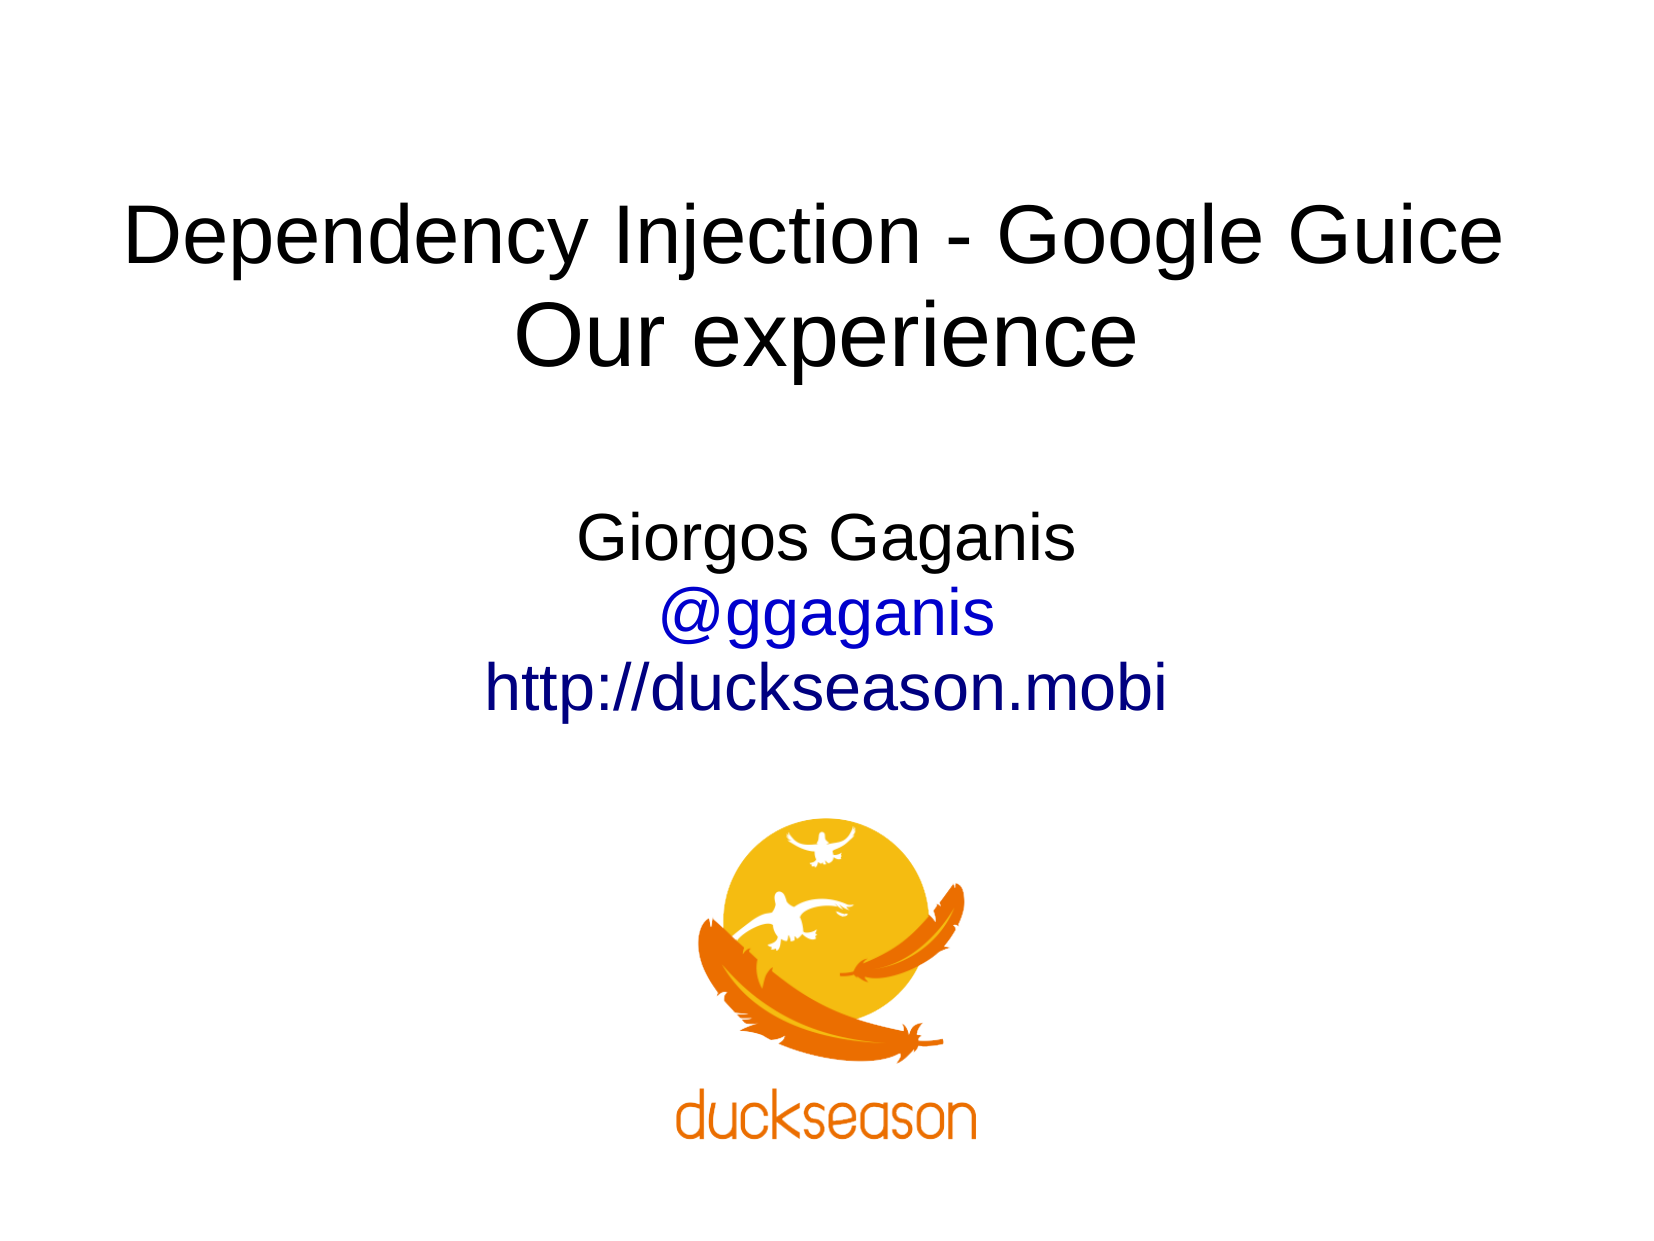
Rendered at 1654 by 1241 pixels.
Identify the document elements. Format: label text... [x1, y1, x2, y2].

picture [676, 818, 977, 1141]
subtitle Giorgos Gaganis @ggaganis http://duckseason.mobi [82, 290, 1571, 1010]
title Dependency Injection - Google Guice Our experience [82, 180, 1571, 290]
